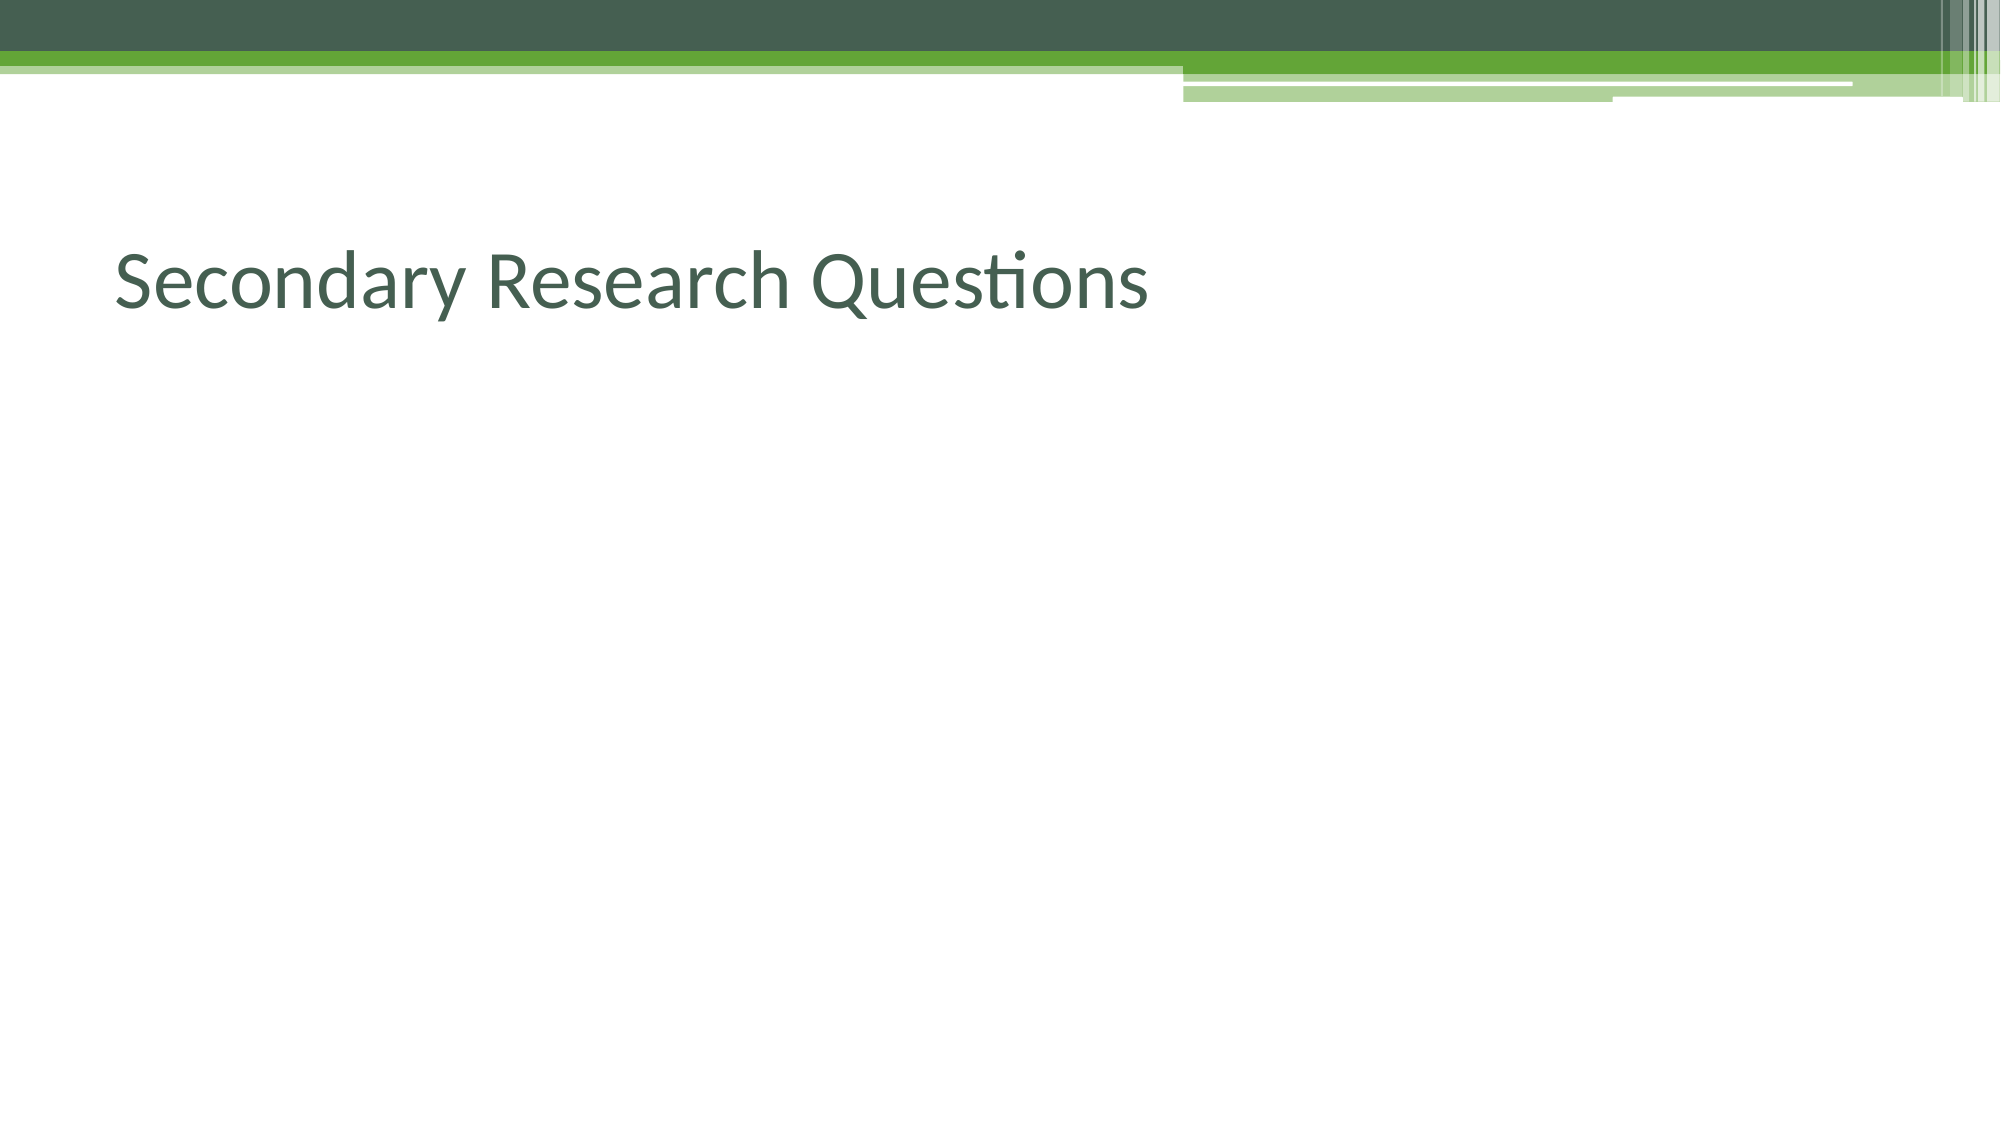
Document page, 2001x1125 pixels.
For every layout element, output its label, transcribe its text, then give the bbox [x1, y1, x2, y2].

title Secondary Research Questions [99, 187, 1900, 363]
